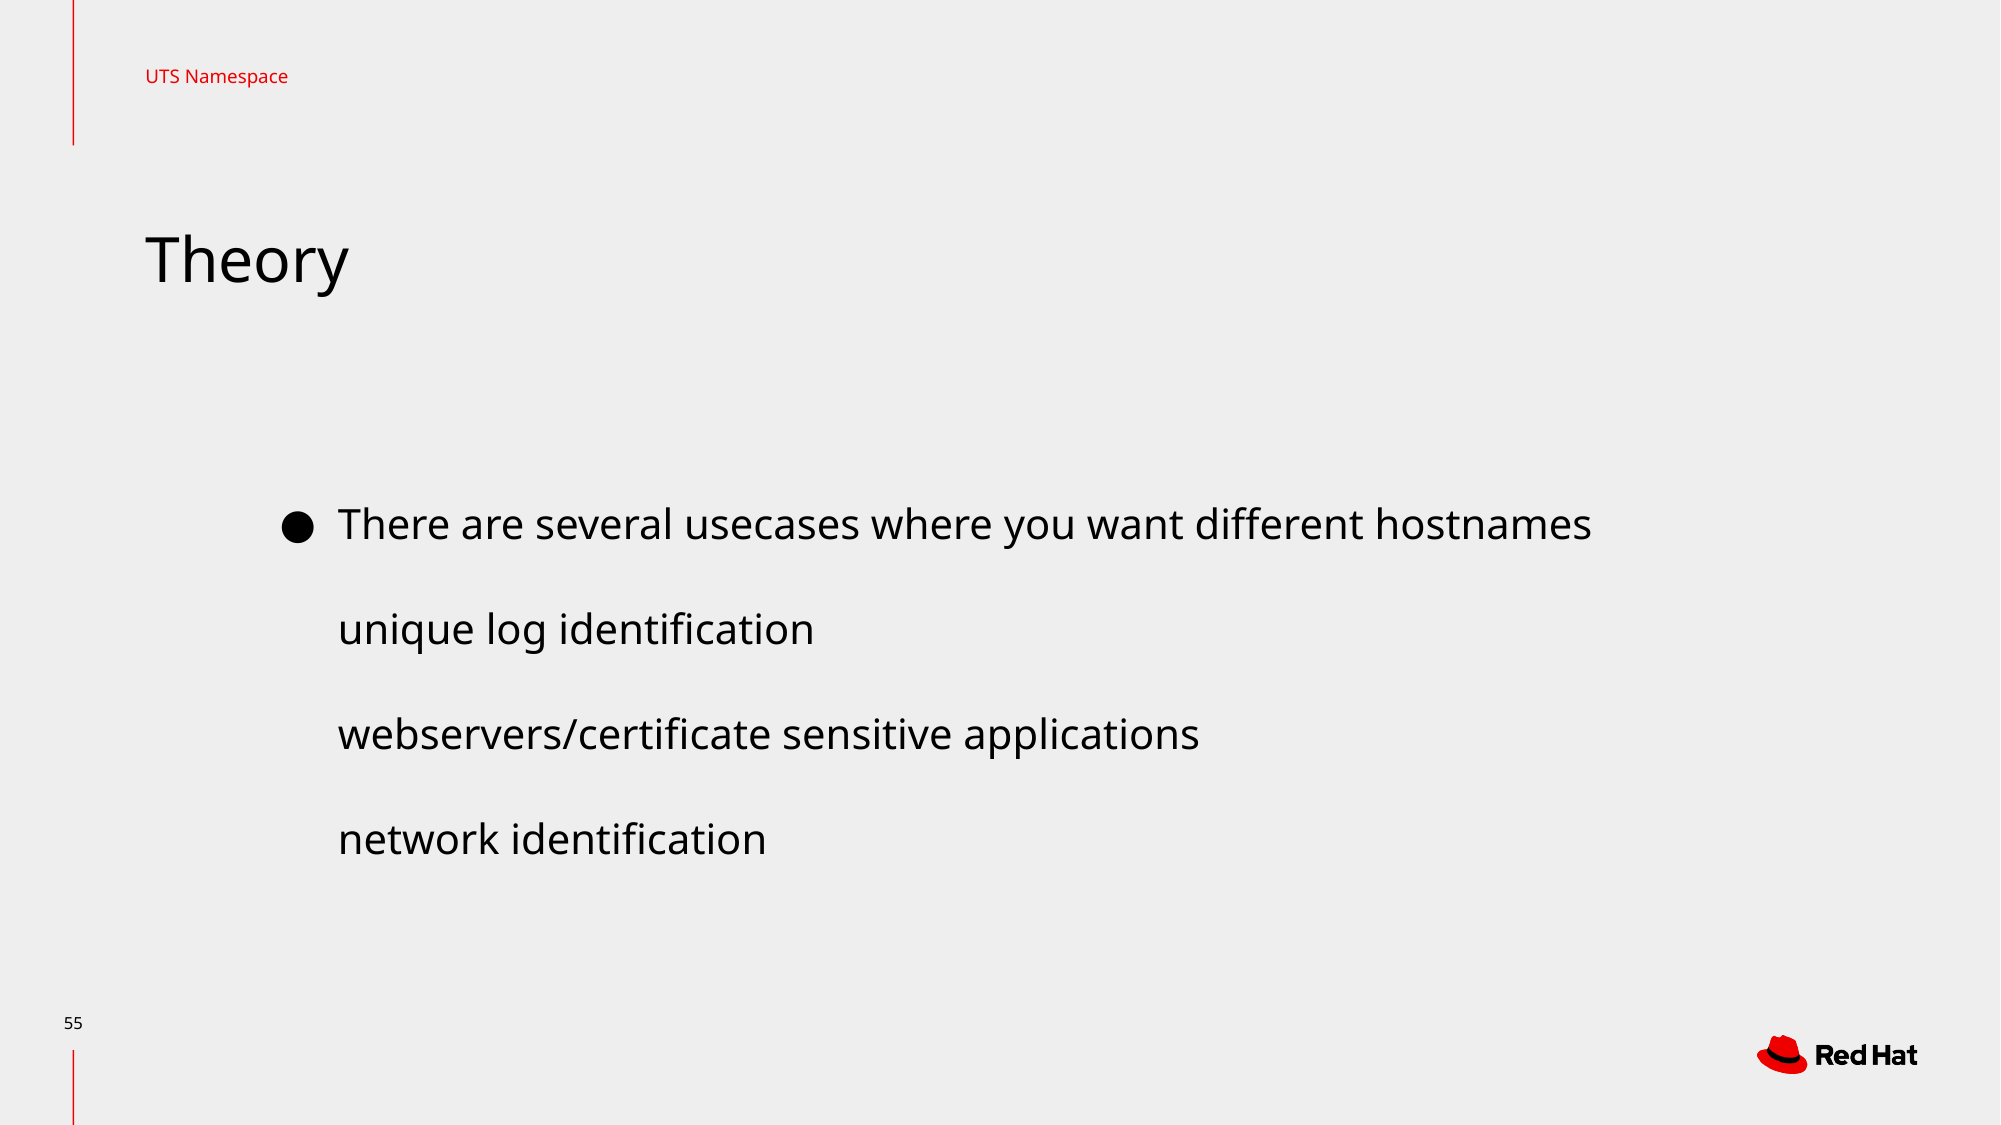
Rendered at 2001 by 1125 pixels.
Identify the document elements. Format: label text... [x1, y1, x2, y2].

title Theory [73, 193, 1713, 353]
title There are several usecases where you want different hostnames unique log identification webservers/certificate sensitive applications network identification [262, 442, 1822, 837]
picture [1757, 1035, 1918, 1074]
slide_number <number> [13, 1012, 134, 1036]
subtitle UTS Namespace [73, 9, 919, 143]
